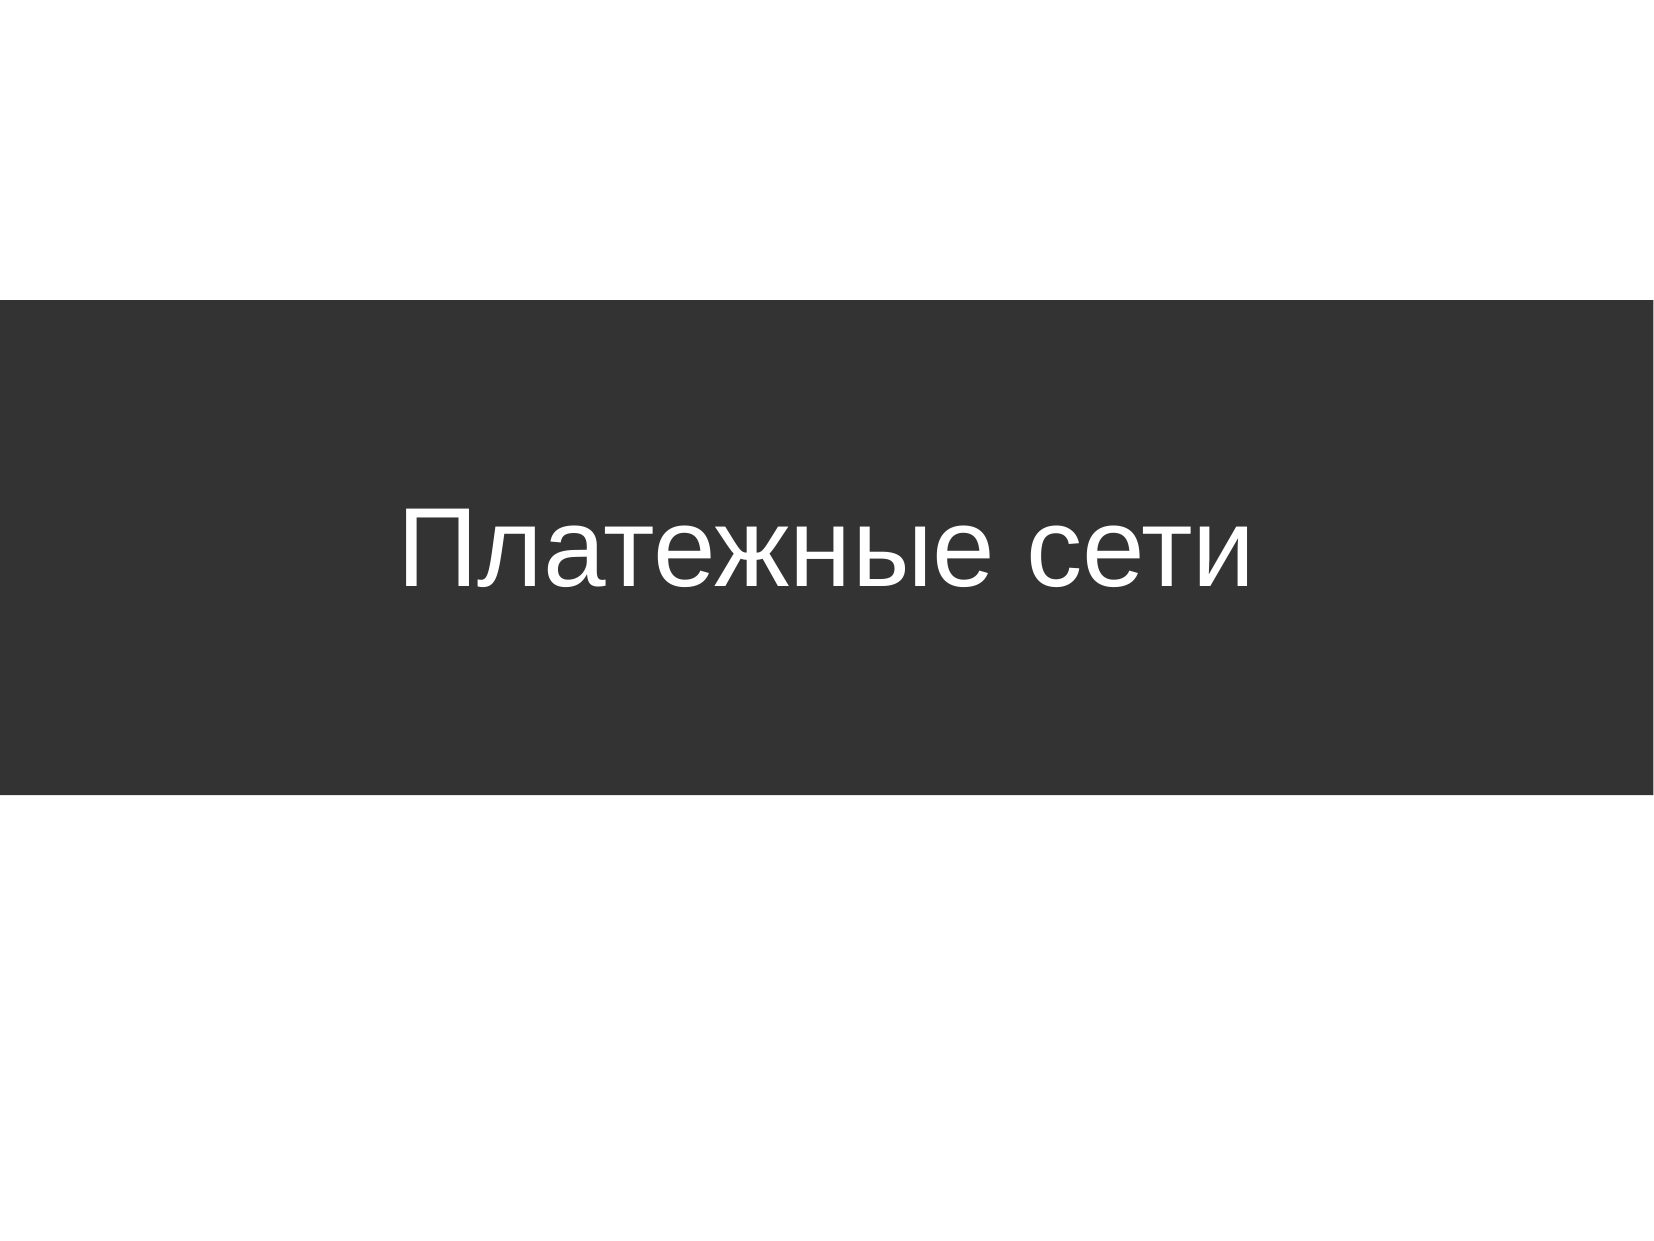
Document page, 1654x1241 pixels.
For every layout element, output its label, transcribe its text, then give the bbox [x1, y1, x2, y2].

subtitle Платежные сети [0, 300, 1654, 796]
